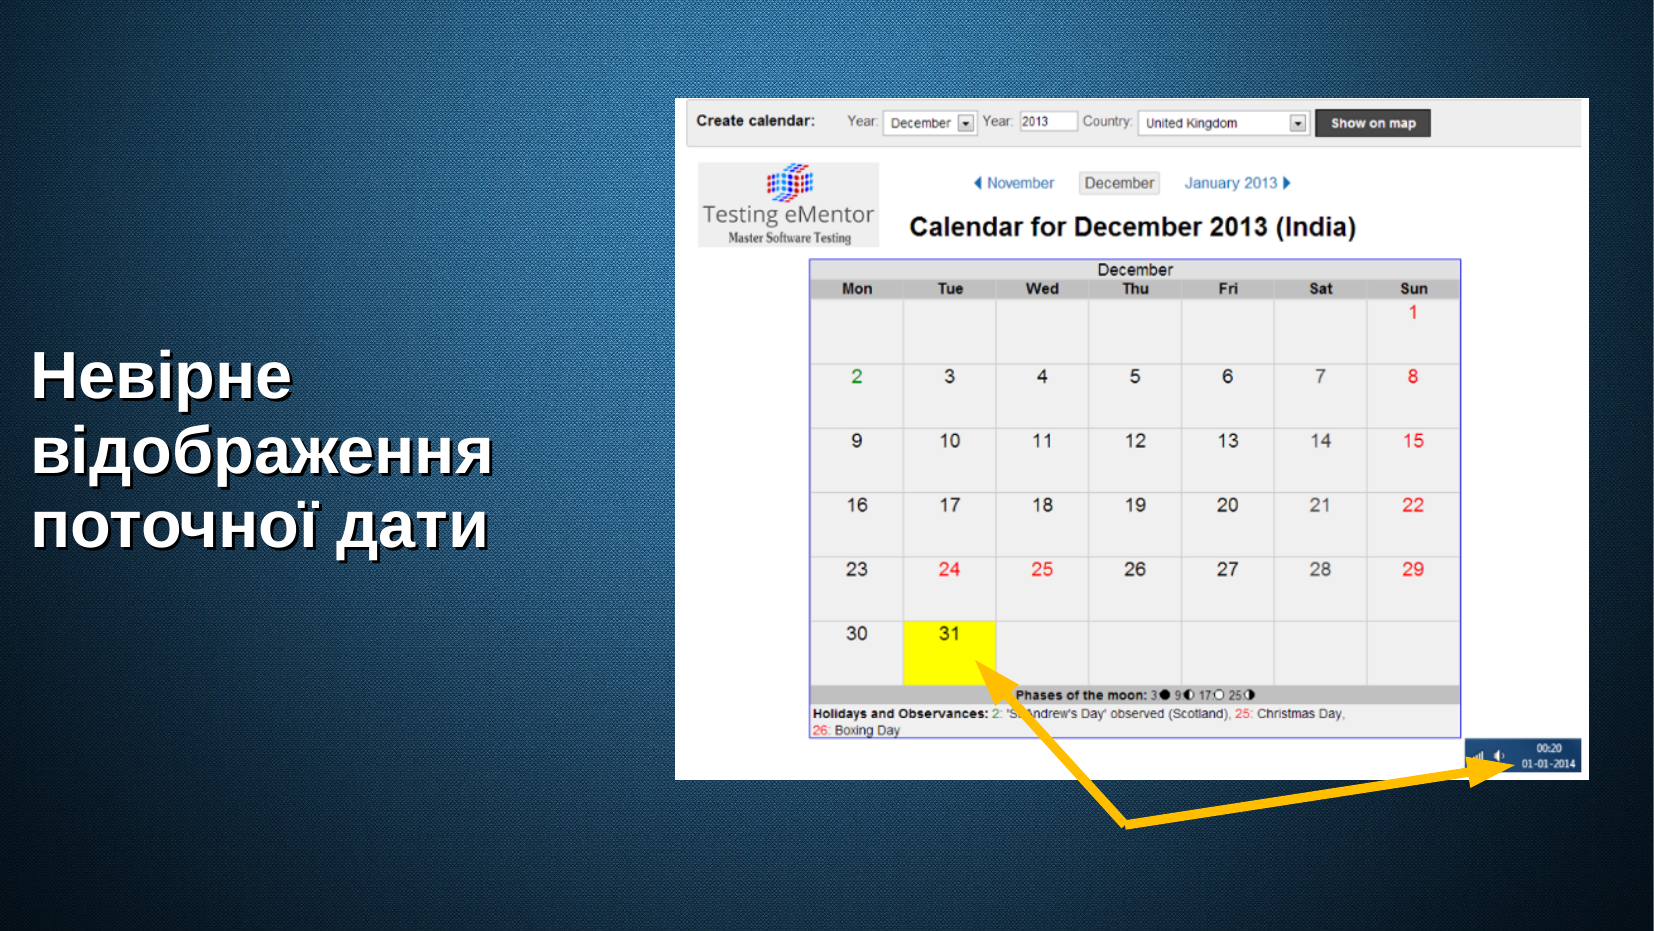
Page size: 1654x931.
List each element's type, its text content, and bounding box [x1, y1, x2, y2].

subtitle Невірне відображення поточної дати [30, 210, 675, 691]
picture [0, 0, 1654, 931]
